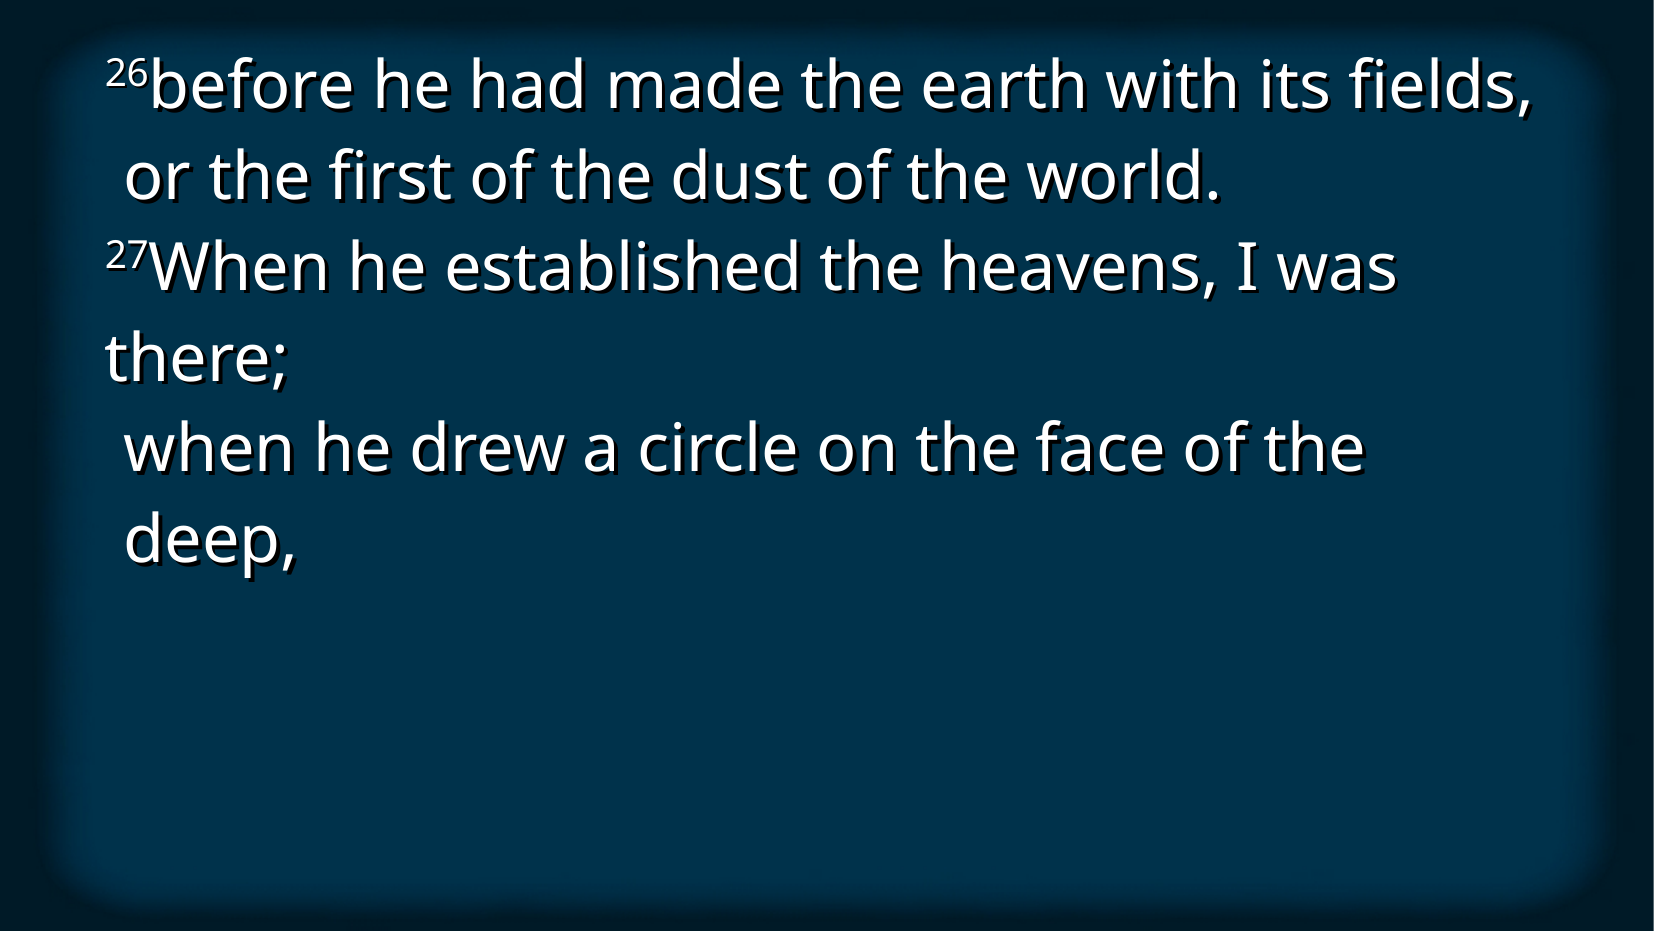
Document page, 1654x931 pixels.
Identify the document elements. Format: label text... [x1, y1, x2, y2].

picture [0, 0, 1654, 931]
text_box 26before he had made the earth with its fields, or the first of the dust of the world. 27When he established the heavens, I was there; when he drew a circle on the face of the deep, [90, 30, 1576, 400]
